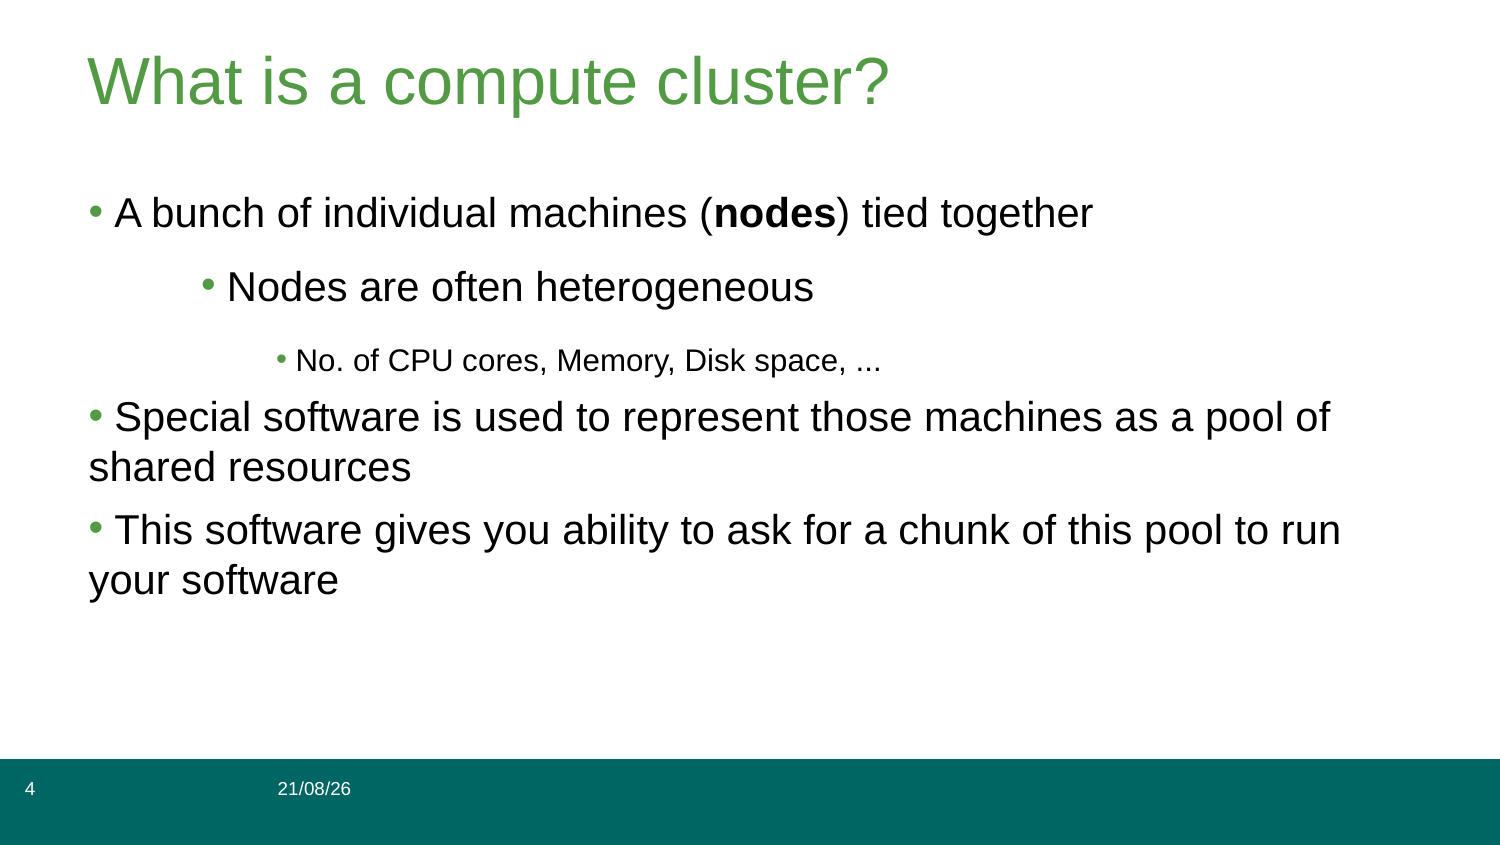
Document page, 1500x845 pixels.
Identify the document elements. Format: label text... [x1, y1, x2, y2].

list A bunch of individual machines (nodes) tied together Nodes are often heterogeneous No. of CPU cores, Memory, Disk space, ... Special software is used to represent those machines as a pool of shared resources This software gives you ability to ask for a chunk of this pool to run your software [88, 185, 1427, 806]
text_box <number> [24, 776, 76, 799]
title What is a compute cluster? [87, 37, 1426, 132]
